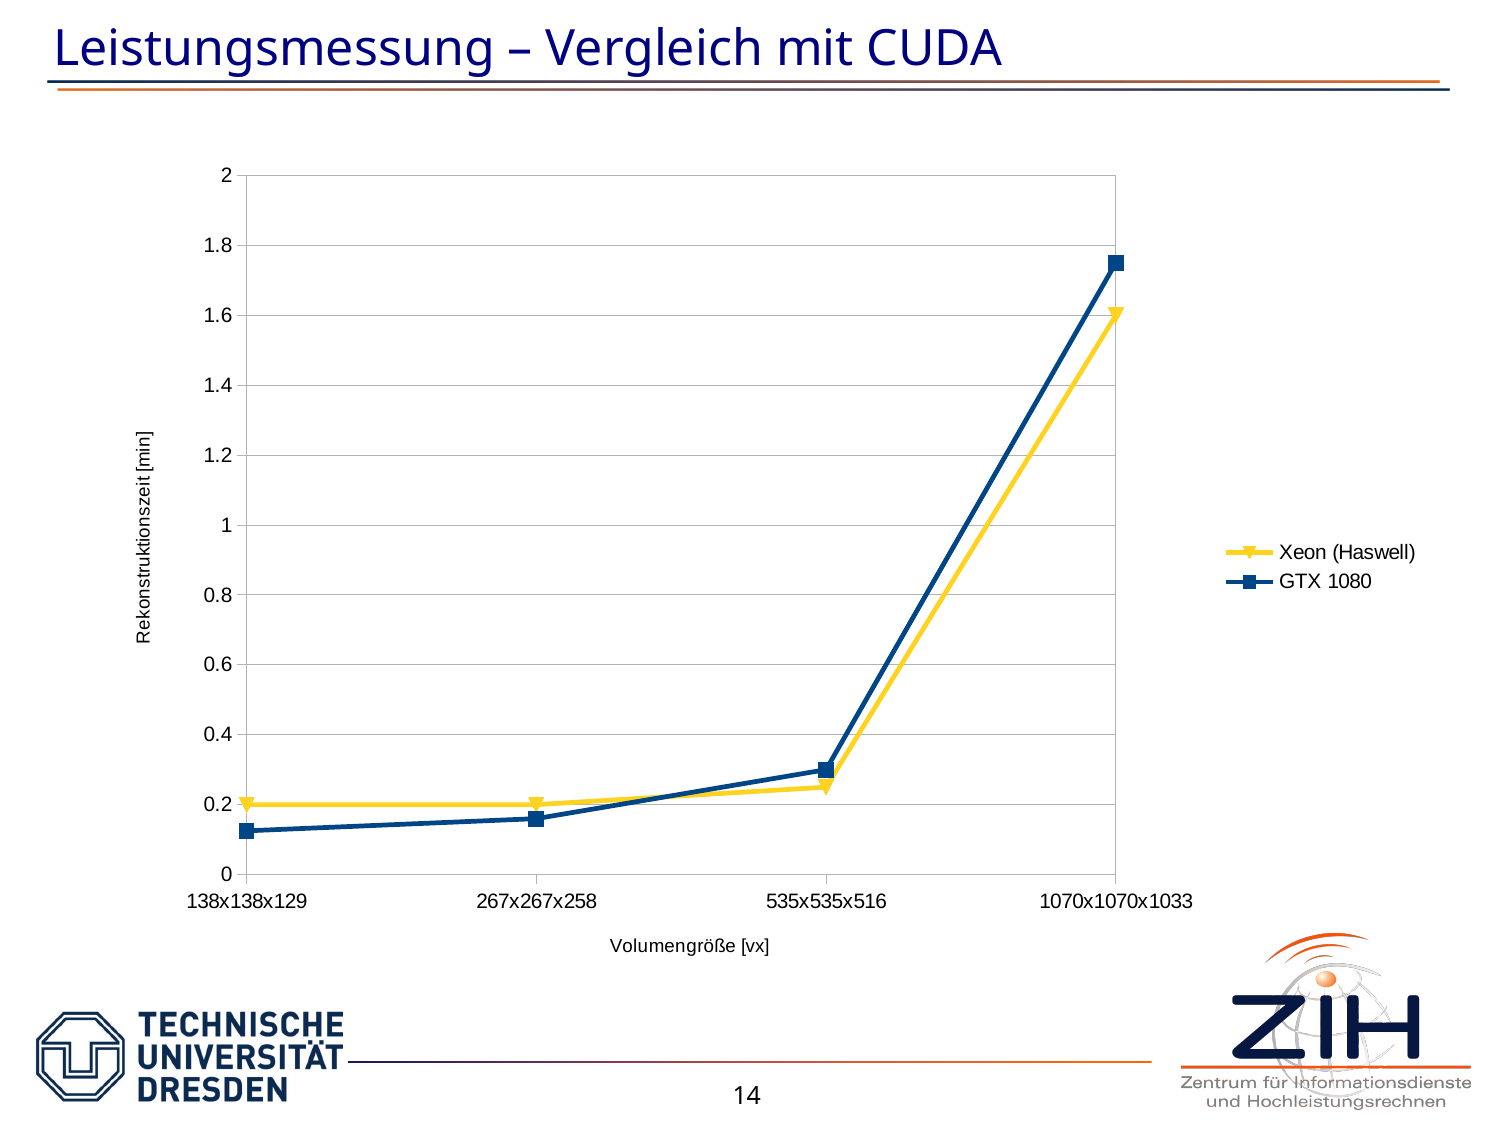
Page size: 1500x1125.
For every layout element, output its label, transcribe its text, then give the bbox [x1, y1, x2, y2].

picture [47, 80, 1450, 91]
chart [100, 146, 1435, 988]
picture [1181, 933, 1471, 1110]
title Leistungsmessung – Vergleich mit CUDA [53, 12, 1453, 81]
picture [35, 1011, 343, 1102]
